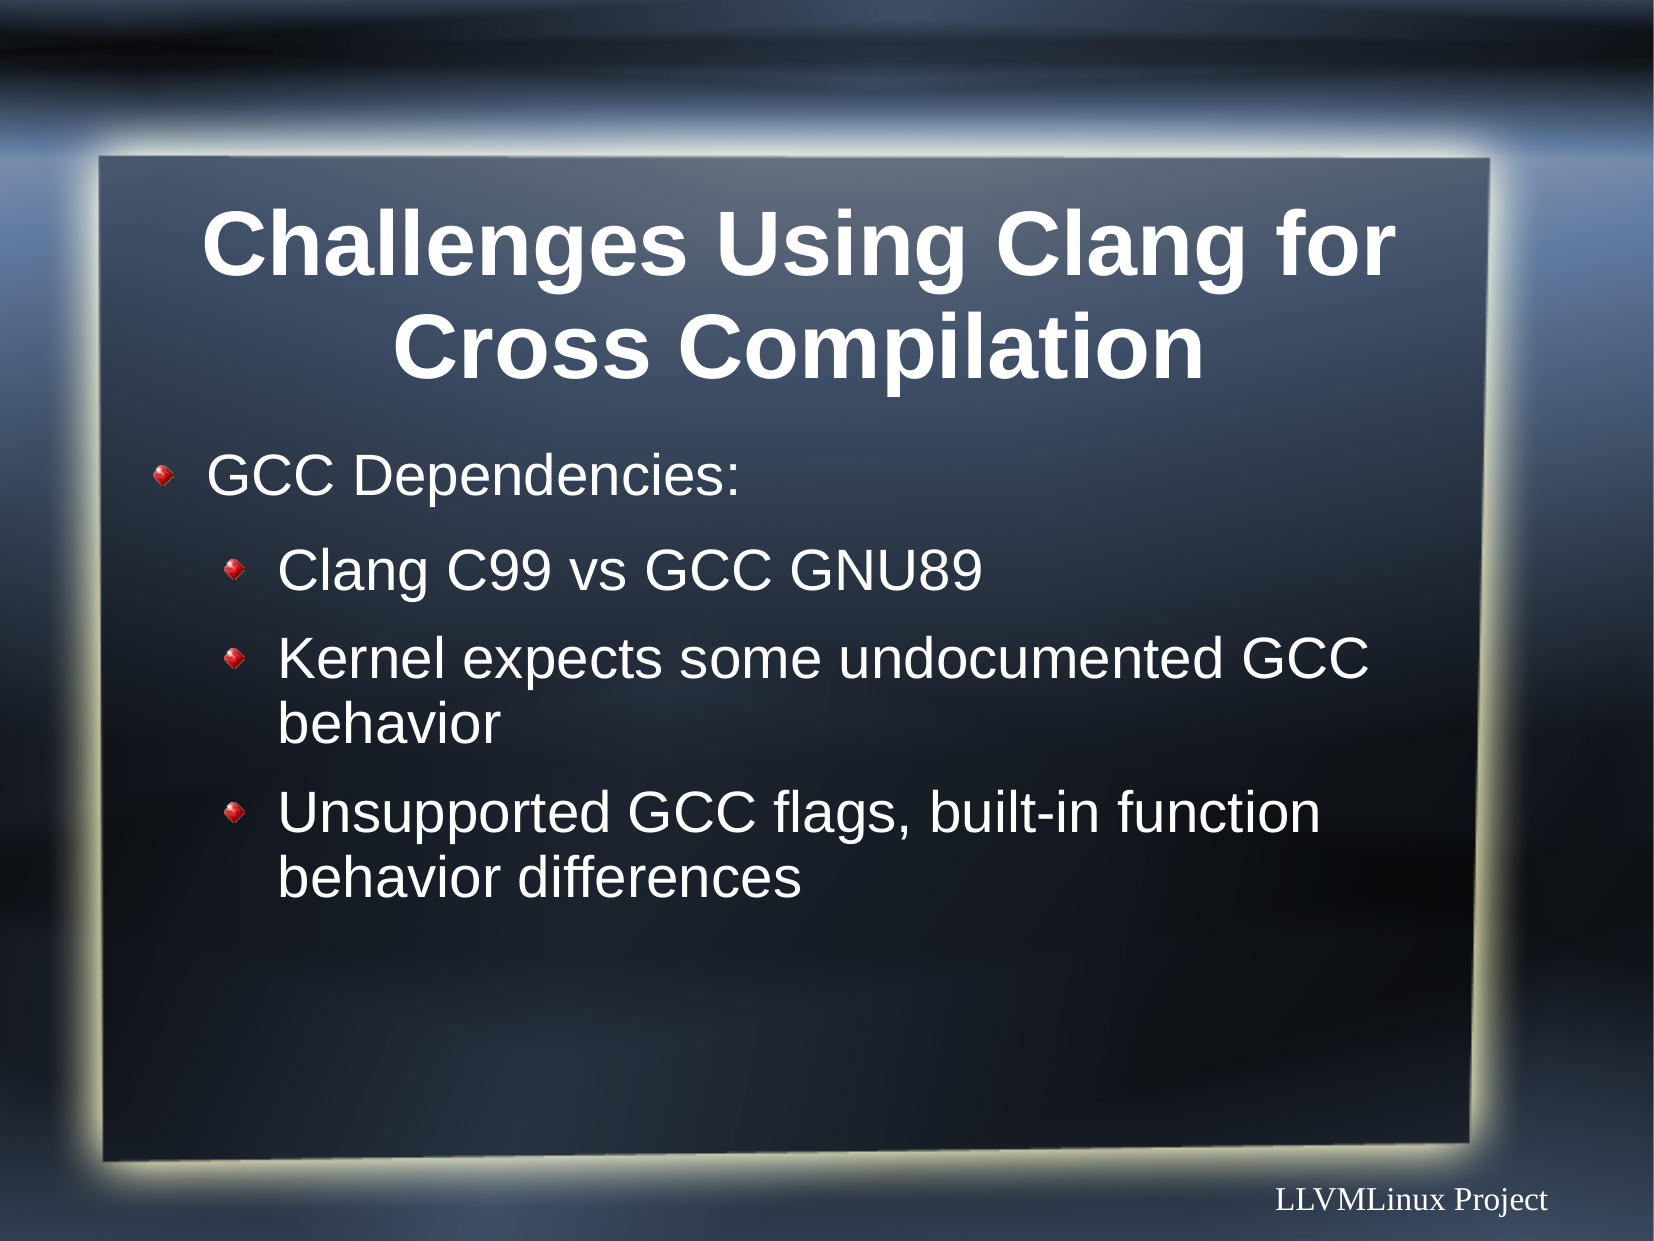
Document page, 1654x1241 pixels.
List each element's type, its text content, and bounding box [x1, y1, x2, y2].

list GCC Dependencies: Clang C99 vs GCC GNU89 Kernel expects some undocumented GCC behavior Unsupported GCC flags, built-in function behavior differences [135, 442, 1447, 1163]
picture [0, 0, 1654, 1241]
title Challenges Using Clang for Cross Compilation [124, 177, 1477, 414]
